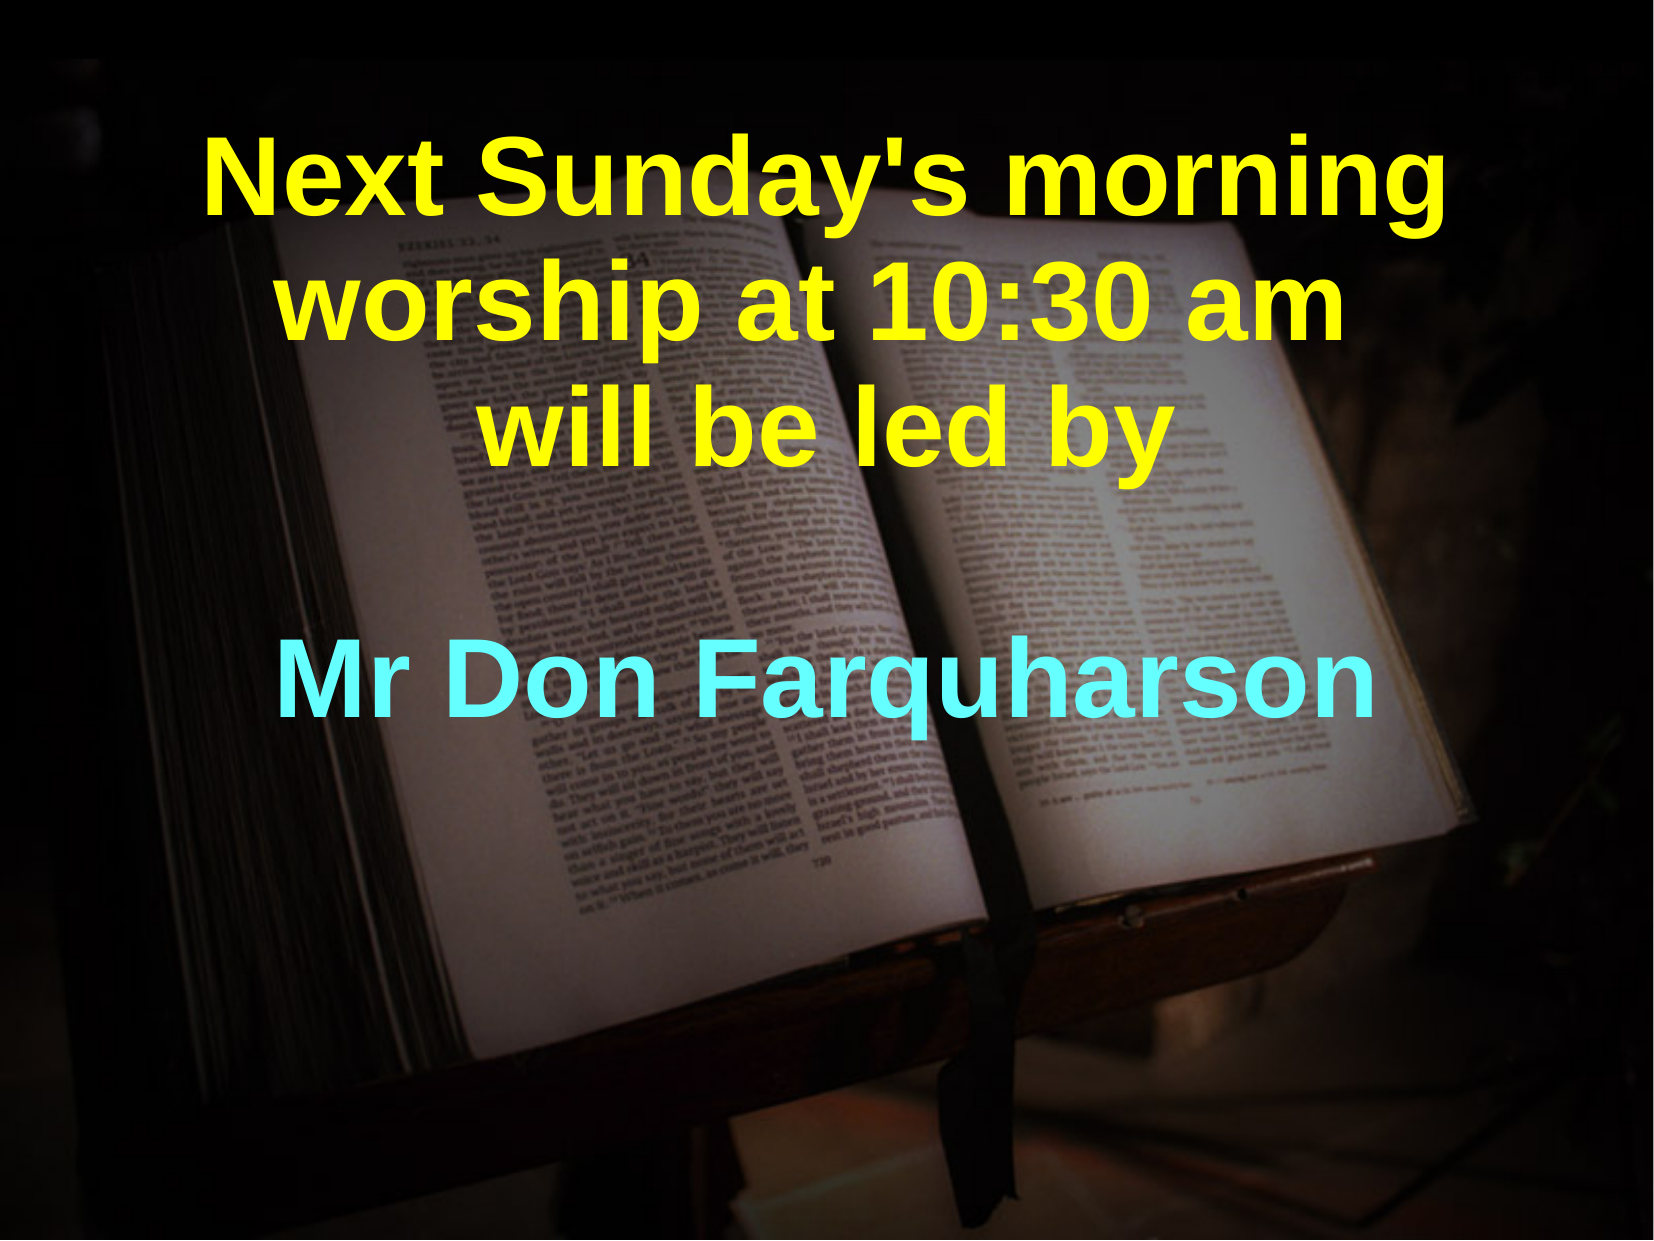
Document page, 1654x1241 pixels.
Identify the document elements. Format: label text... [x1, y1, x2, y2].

picture [0, 0, 1654, 1240]
text_box Next Sunday's morning worship at 10:30 am will be led by Mr Don Farquharson [118, 106, 1536, 1241]
